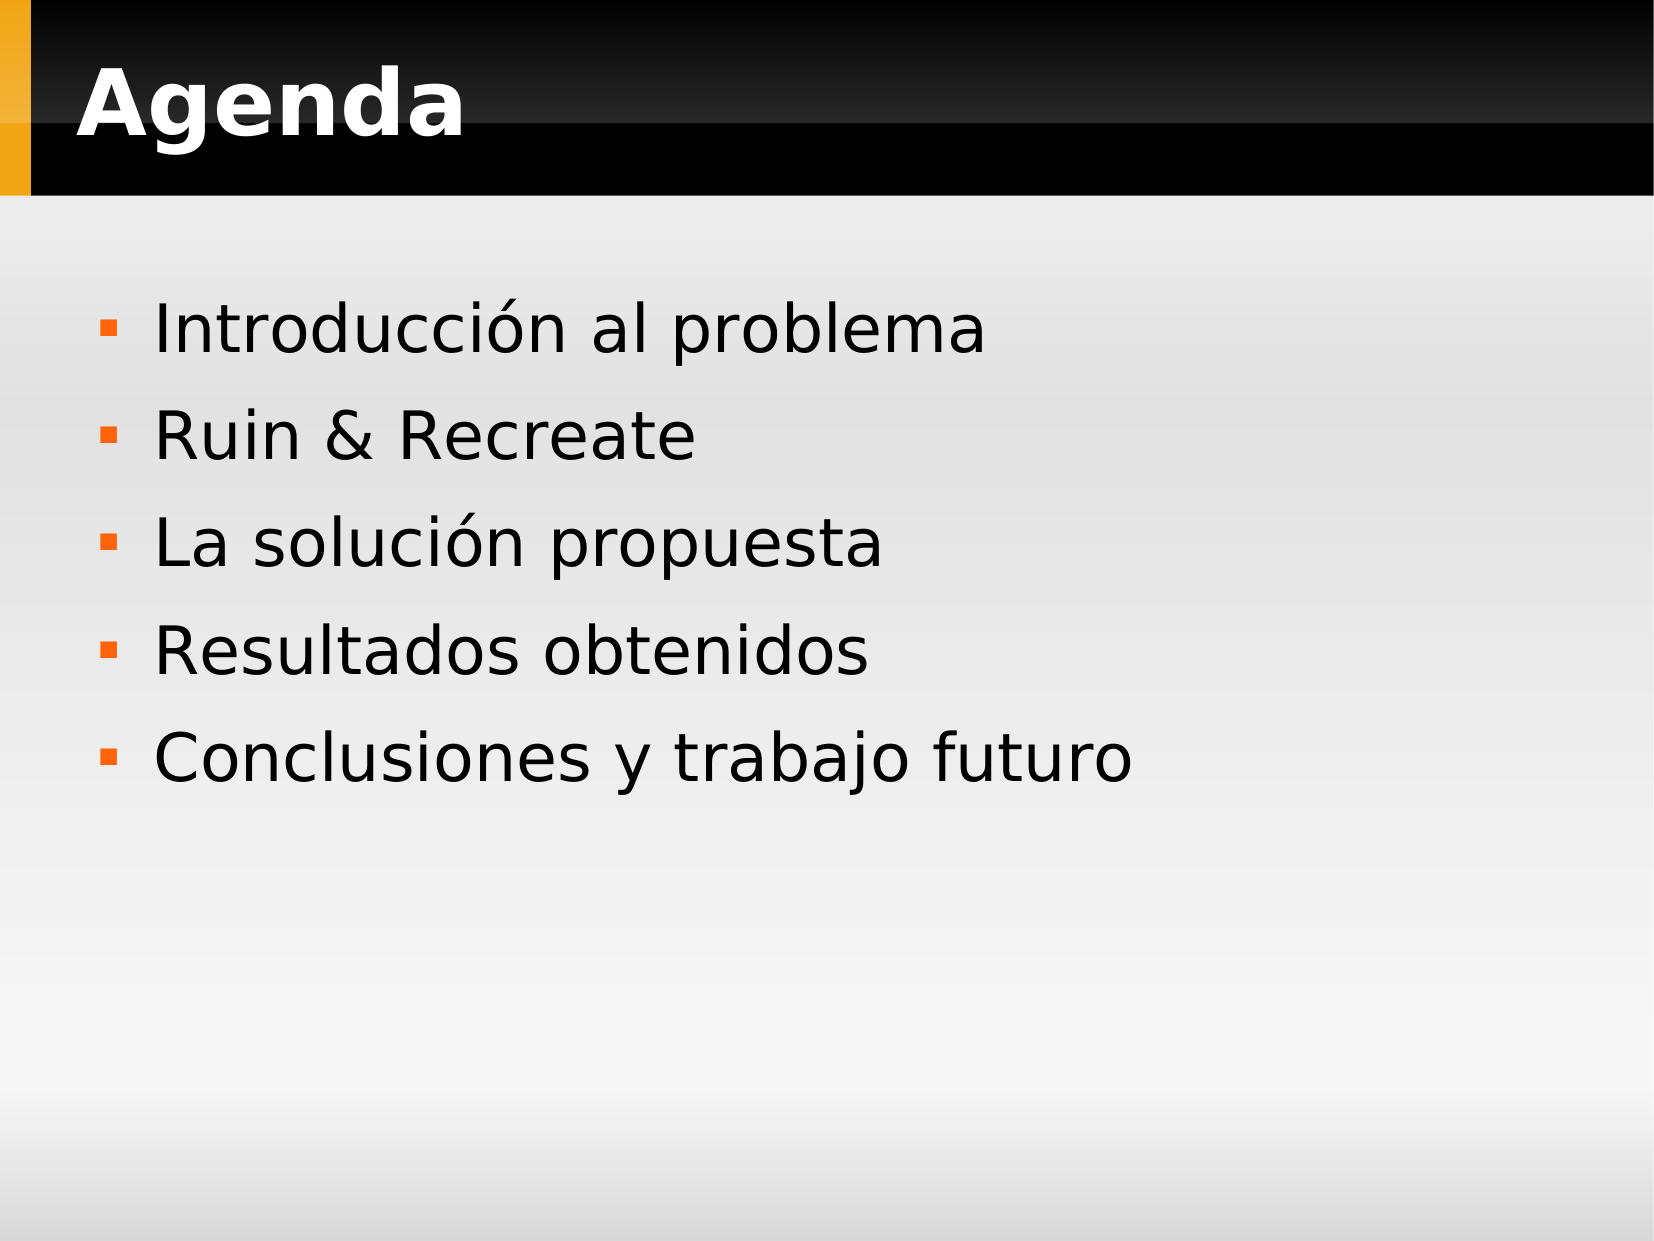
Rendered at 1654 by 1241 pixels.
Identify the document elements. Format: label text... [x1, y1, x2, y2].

picture [0, 0, 1654, 1241]
list Introducción al problema Ruin & Recreate La solución propuesta Resultados obtenidos Conclusiones y trabajo futuro [82, 290, 1571, 1109]
title Agenda [76, 0, 1565, 208]
